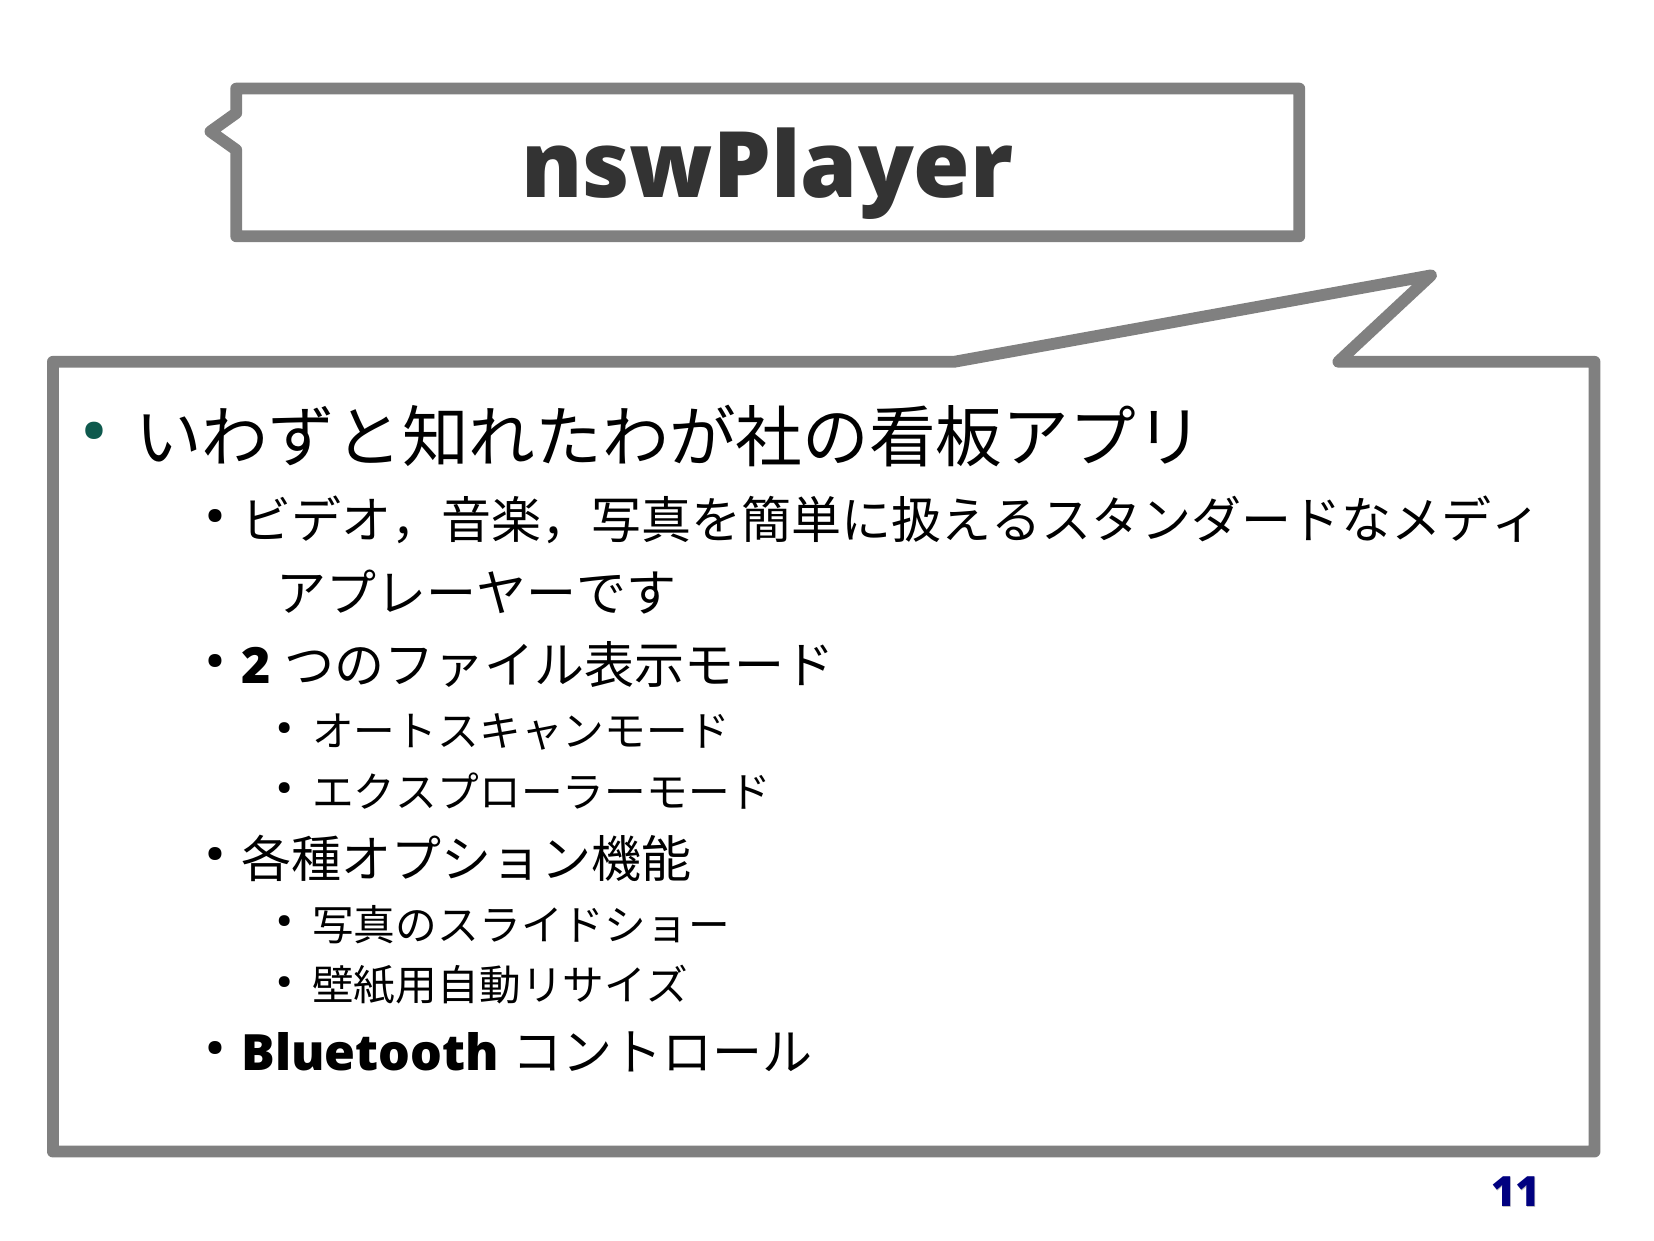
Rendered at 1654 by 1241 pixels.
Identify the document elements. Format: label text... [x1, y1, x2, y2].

title nswPlayer [236, 95, 1300, 229]
list いわずと知れたわが社の看板アプリ ビデオ，音楽，写真を簡単に扱えるスタンダードなメディアプレーヤーです 2つのファイル表示モード オートスキャンモード エクスプローラーモード 各種オプション機能 写真のスライドショー 壁紙用自動リサイズ Bluetoothコントロール [64, 383, 1565, 1137]
